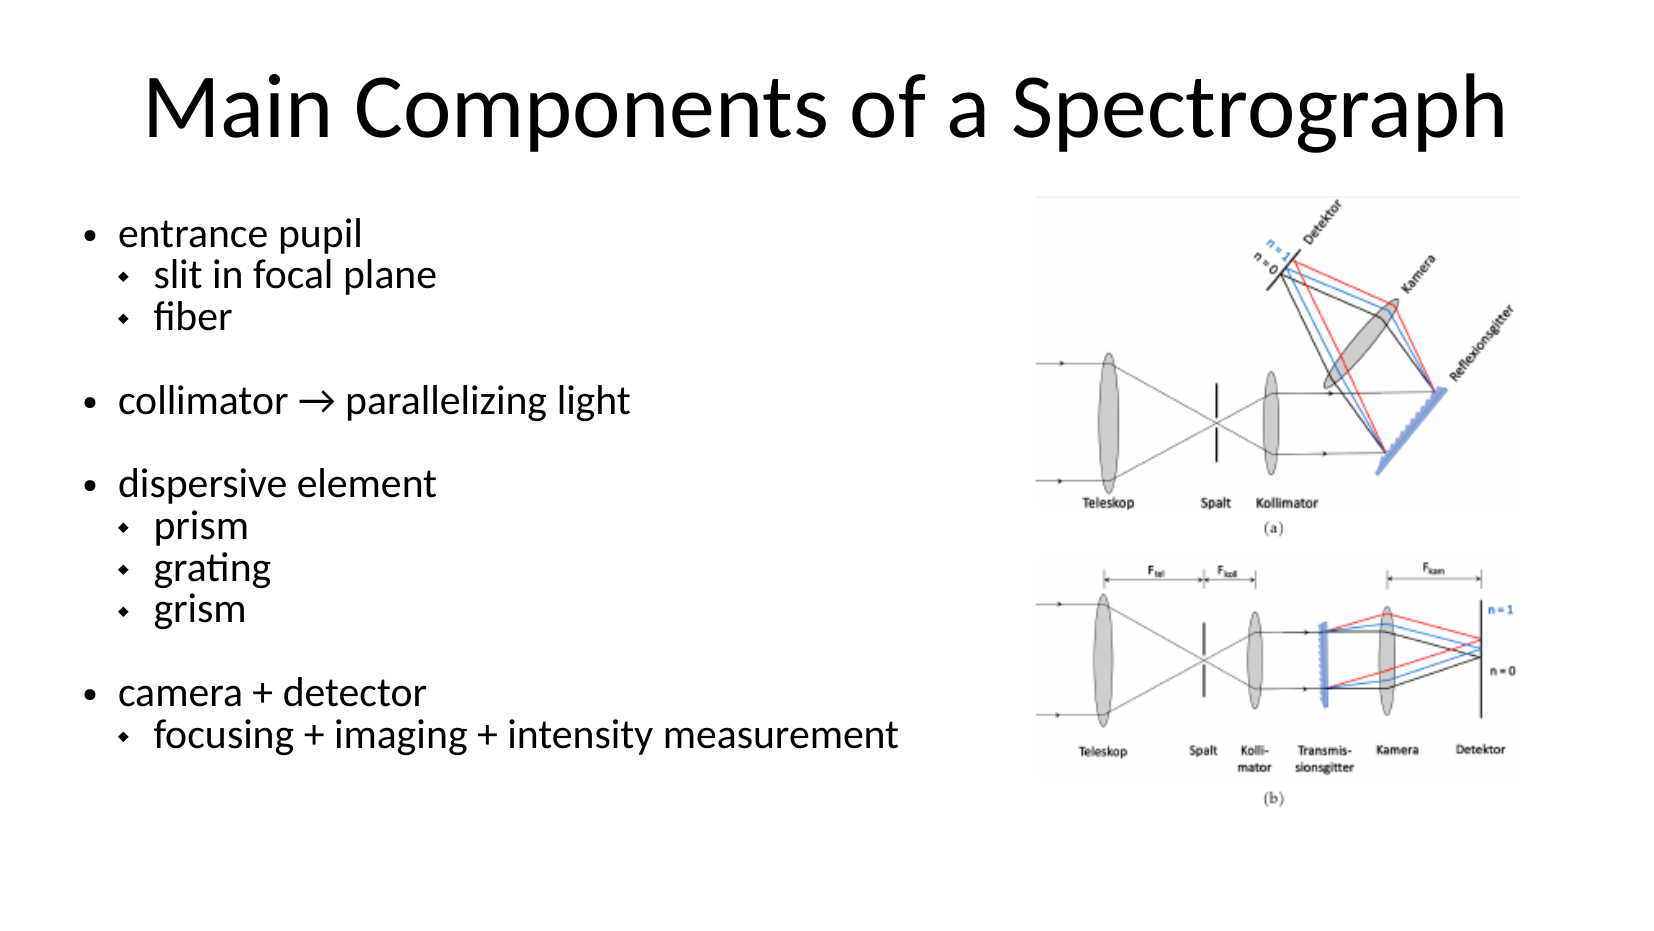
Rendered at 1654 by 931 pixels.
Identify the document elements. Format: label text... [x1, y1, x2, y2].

picture [1018, 195, 1561, 811]
title Main Components of a Spectrograph [82, 37, 1571, 193]
subtitle entrance pupil slit in focal plane fiber collimator → parallelizing light dispersive element prism grating grism camera + detector focusing + imaging + intensity measurement [82, 195, 1006, 780]
